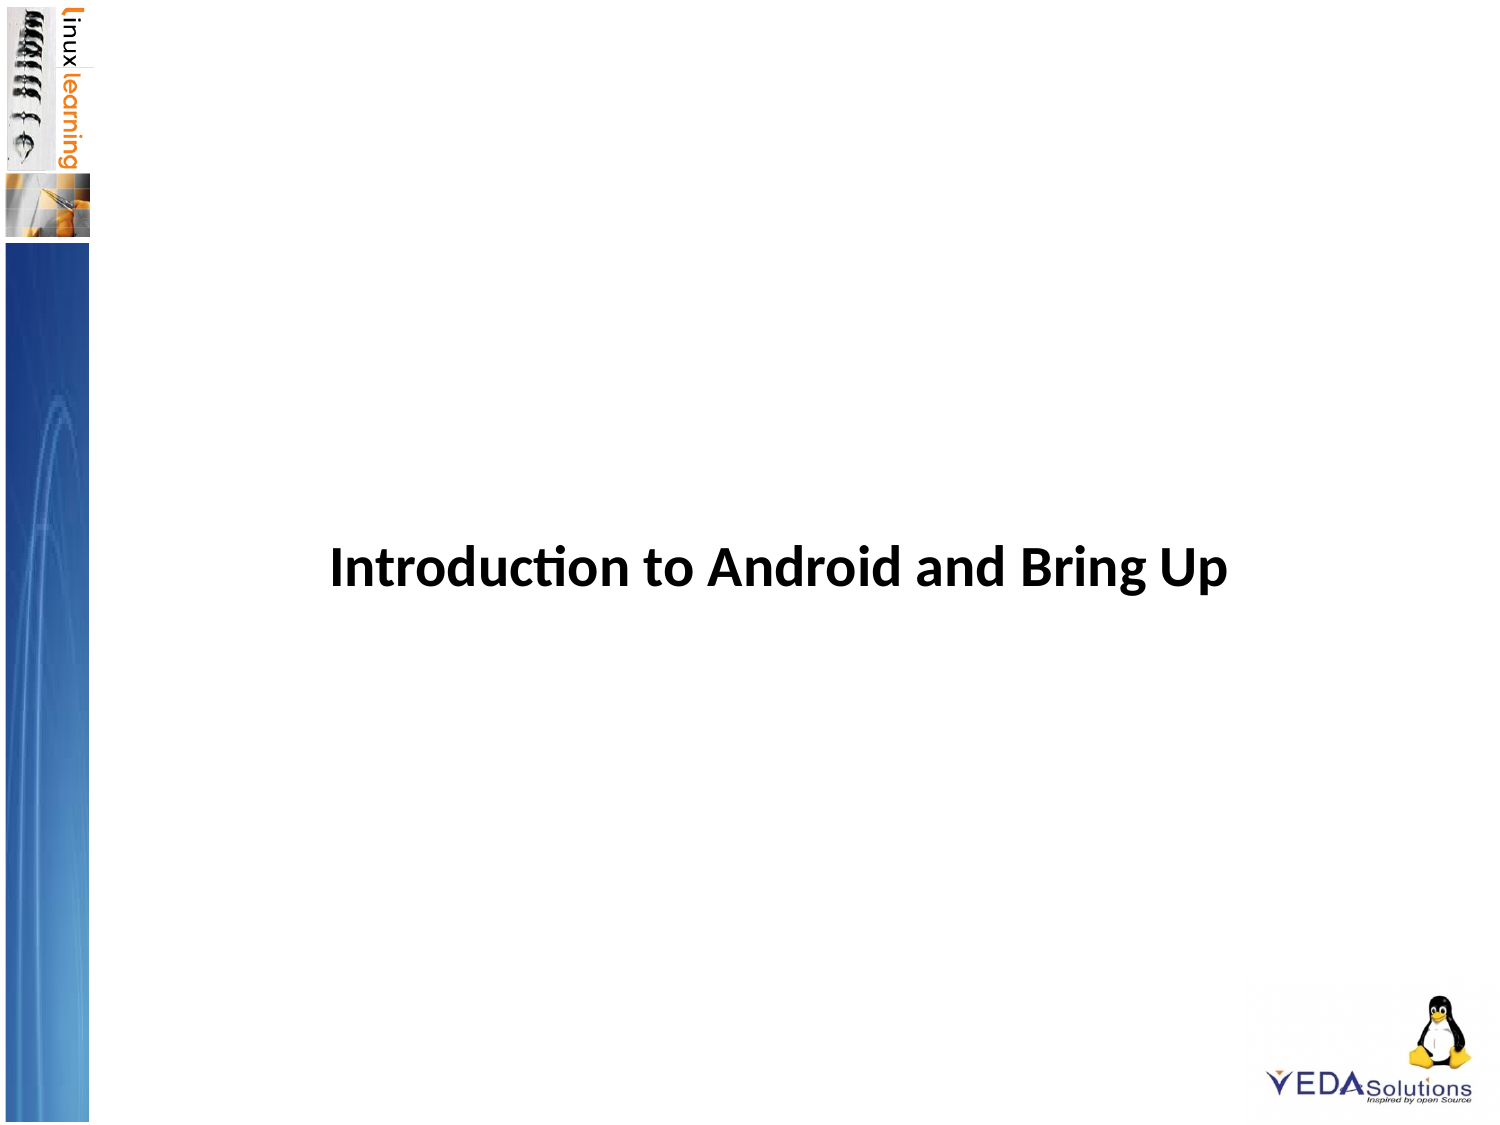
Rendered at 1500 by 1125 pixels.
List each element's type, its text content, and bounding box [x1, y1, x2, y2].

picture [1245, 977, 1500, 1125]
text_box Introduction to Android and Bring Up [141, 521, 1417, 651]
picture [5, 0, 97, 237]
picture [5, 243, 89, 1122]
